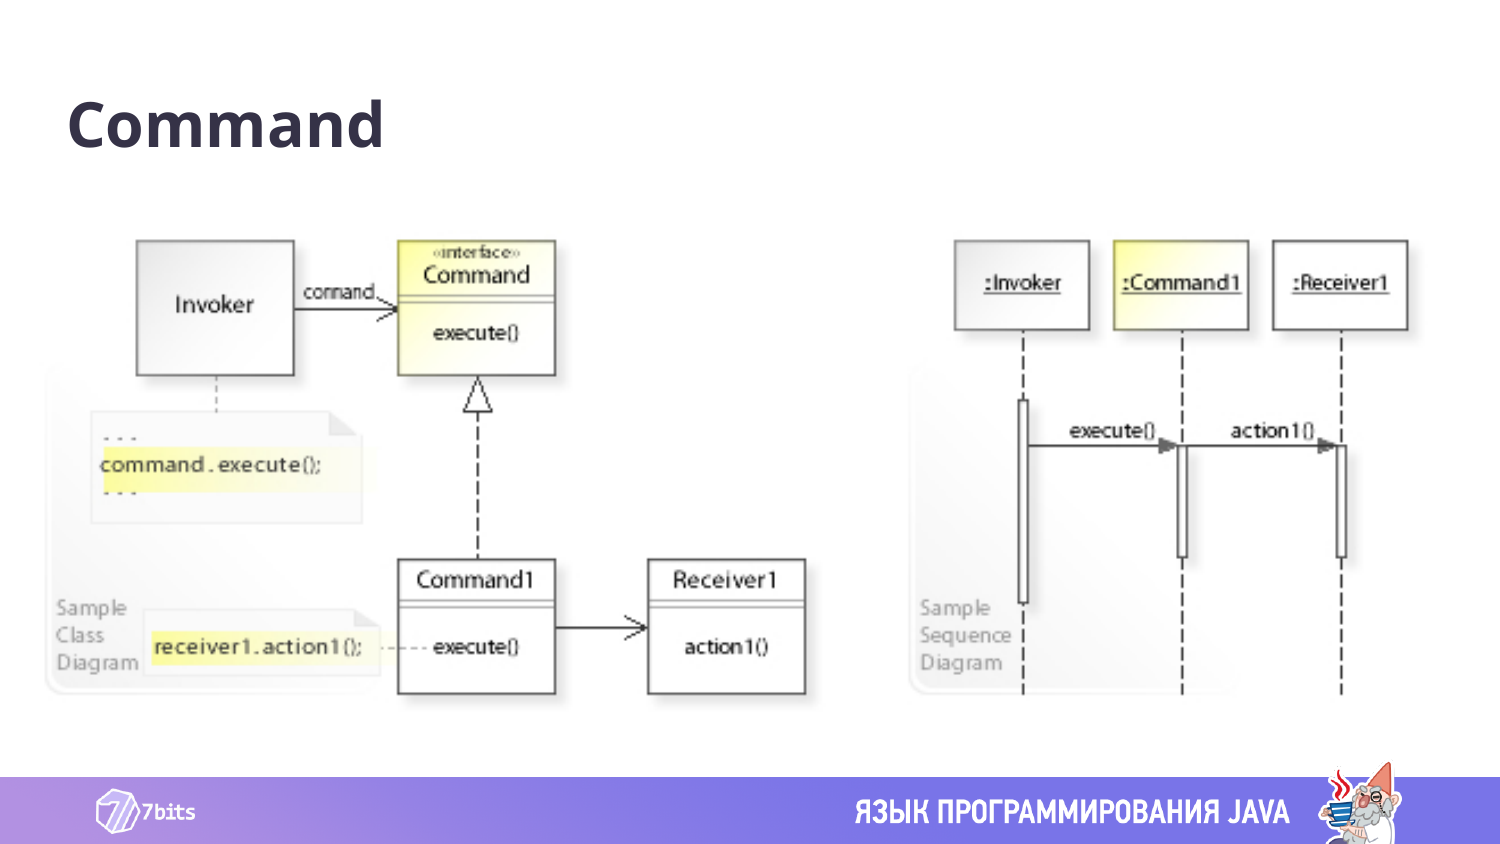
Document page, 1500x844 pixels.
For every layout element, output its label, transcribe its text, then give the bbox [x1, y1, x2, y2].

picture [0, 195, 1500, 844]
title Command [51, 69, 1449, 164]
